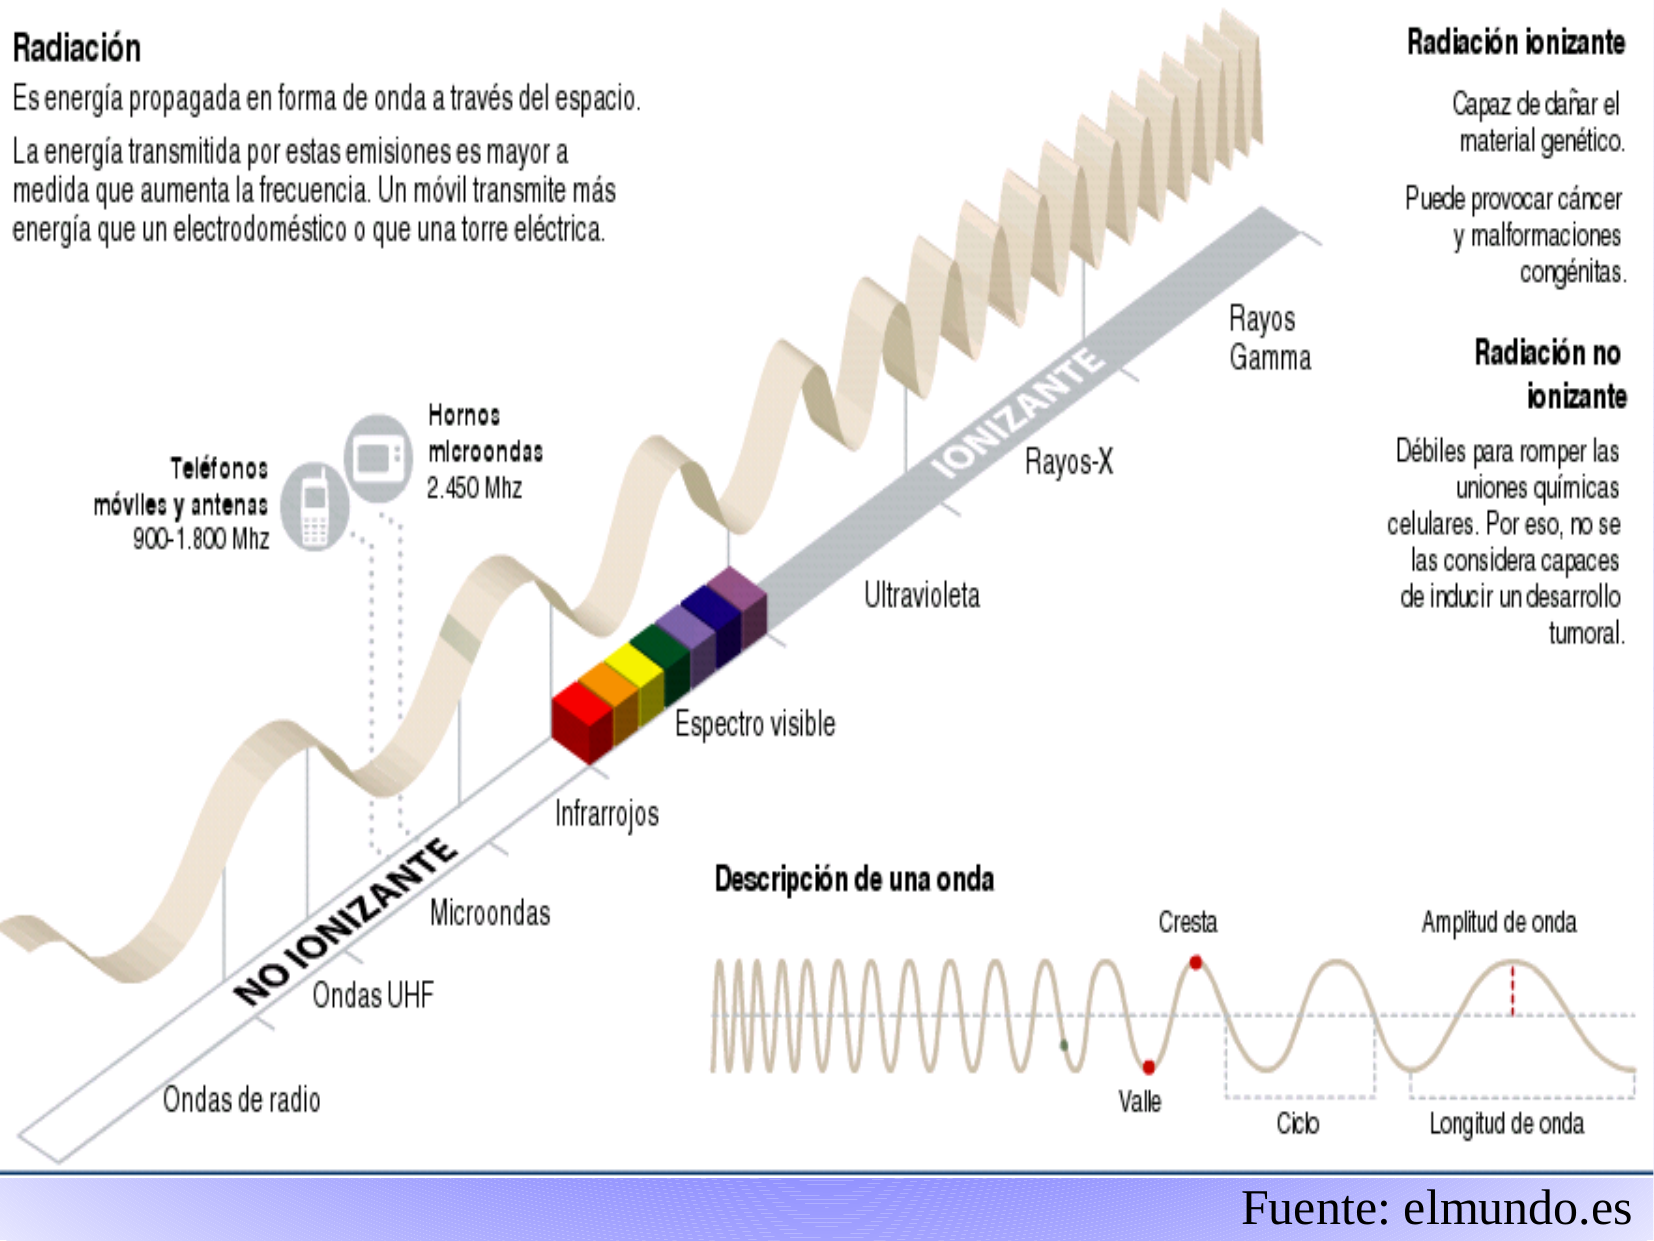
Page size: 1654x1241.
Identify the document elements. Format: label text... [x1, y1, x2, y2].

picture [0, 0, 1654, 1178]
text_box Fuente: elmundo.es [1241, 1180, 1634, 1241]
